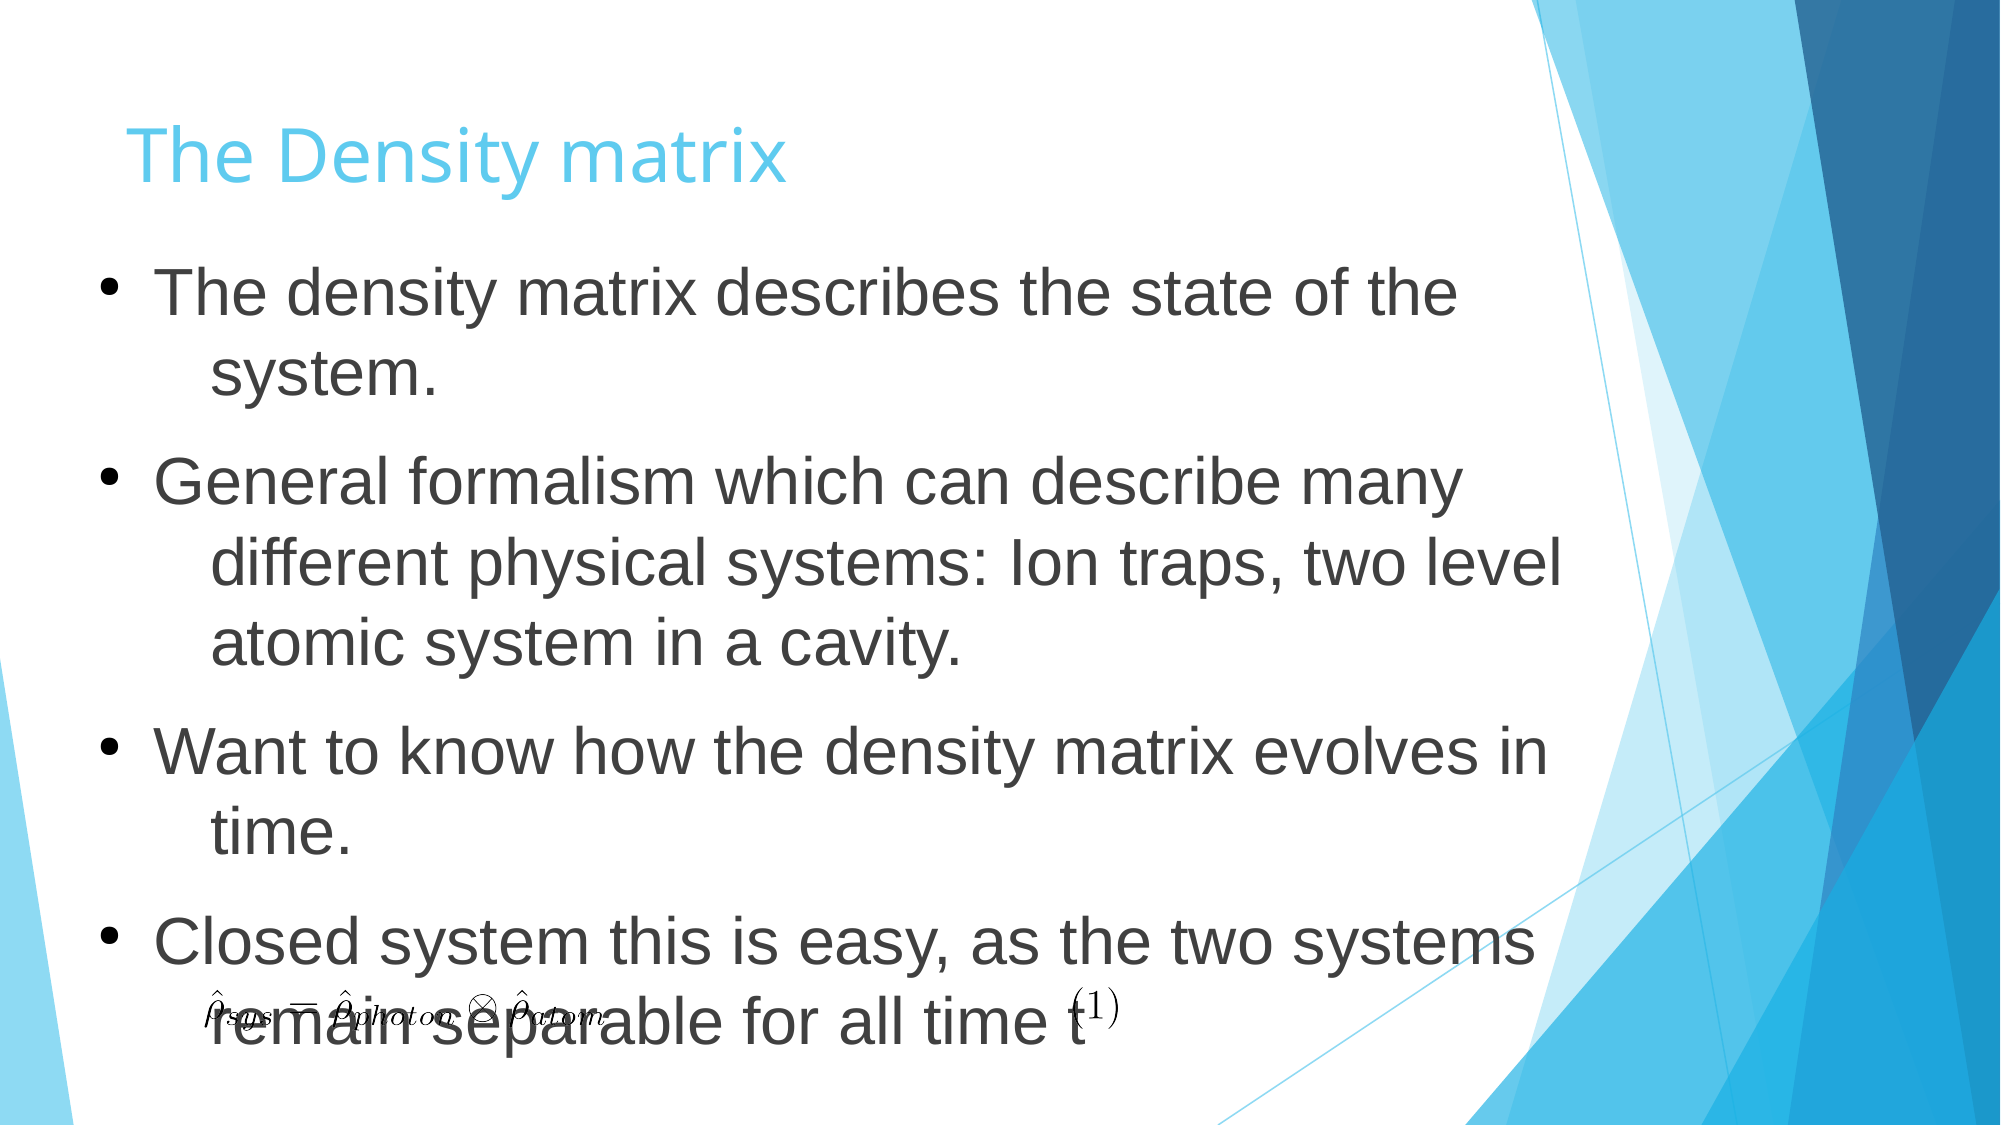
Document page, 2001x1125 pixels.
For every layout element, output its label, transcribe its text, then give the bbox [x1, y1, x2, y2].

title The Density matrix [111, 99, 1522, 248]
picture [204, 987, 1118, 1031]
list The density matrix describes the state of the system. General formalism which can describe many different physical systems: Ion traps, two level atomic system in a cavity. Want to know how the density matrix evolves in time. Closed system this is easy, as the two systems remain separable for all time t [97, 248, 1584, 1082]
